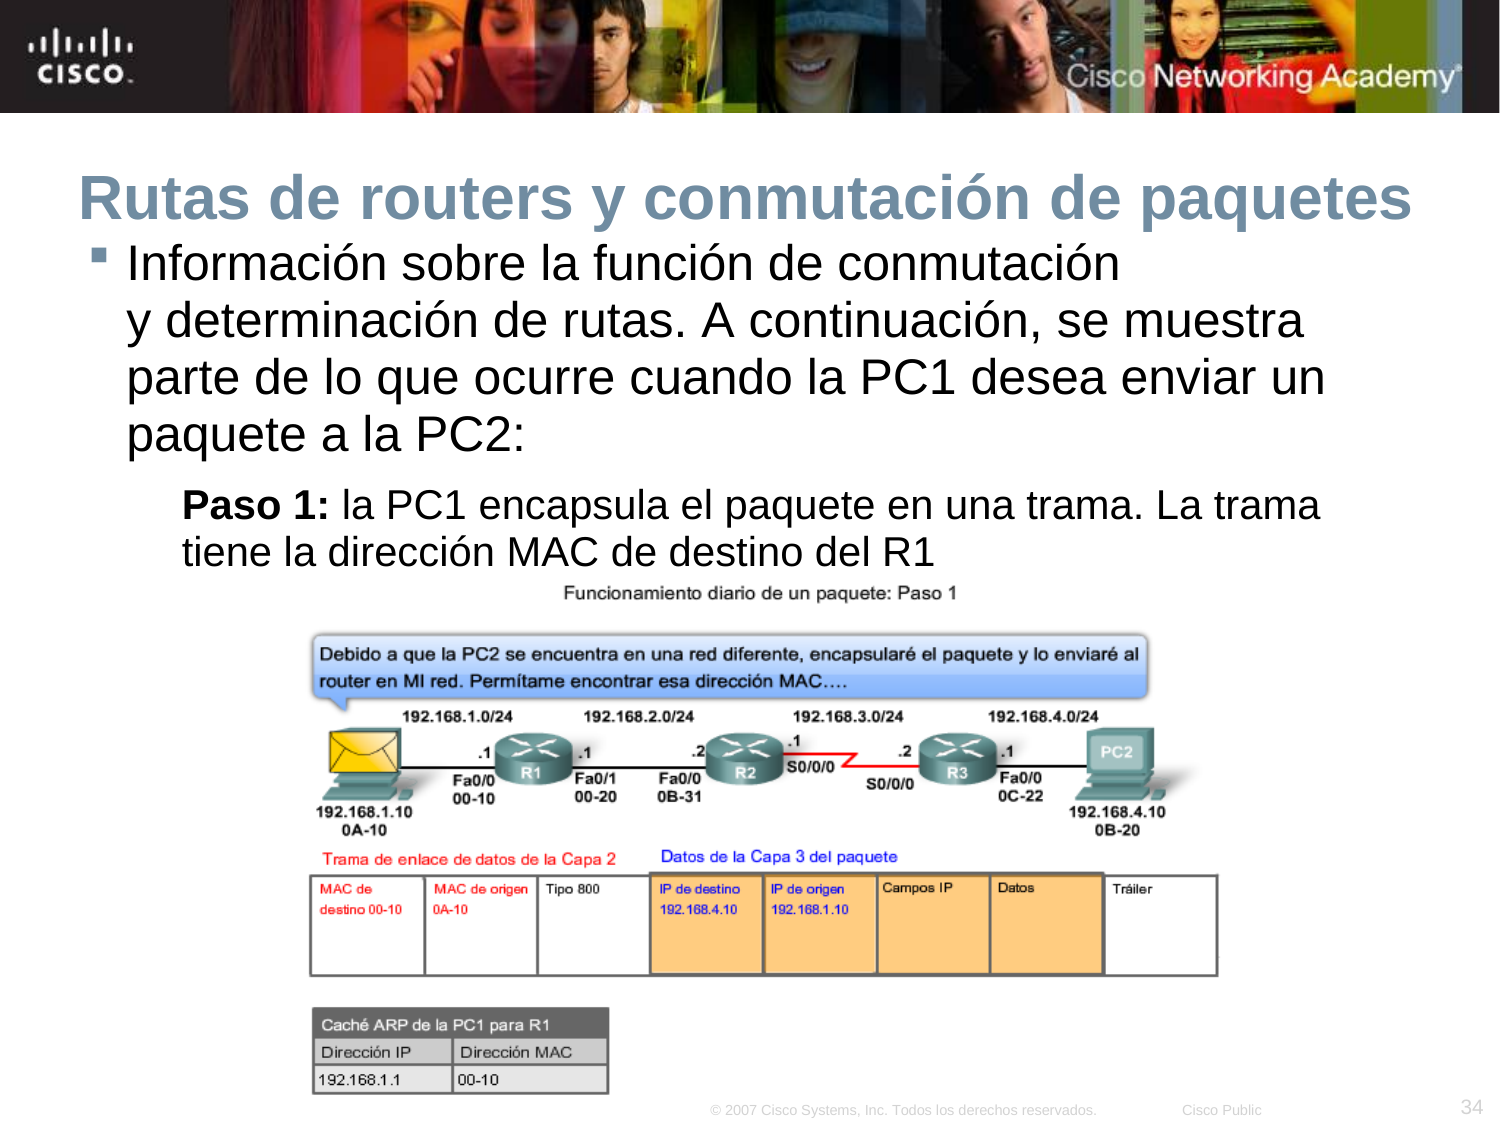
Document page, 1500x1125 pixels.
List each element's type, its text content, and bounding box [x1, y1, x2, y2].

title Rutas de routers y conmutación de paquetes [64, 102, 1444, 241]
list Información sobre la función de conmutación y determinación de rutas. A continuación, se muestra parte de lo que ocurre cuando la PC1 desea enviar un paquete a la PC2: Paso 1: la PC1 encapsula el paquete en una trama. La trama tiene la dirección MAC de destino del R1 [74, 228, 1406, 1051]
picture [302, 579, 1229, 1099]
picture [0, 0, 1500, 113]
